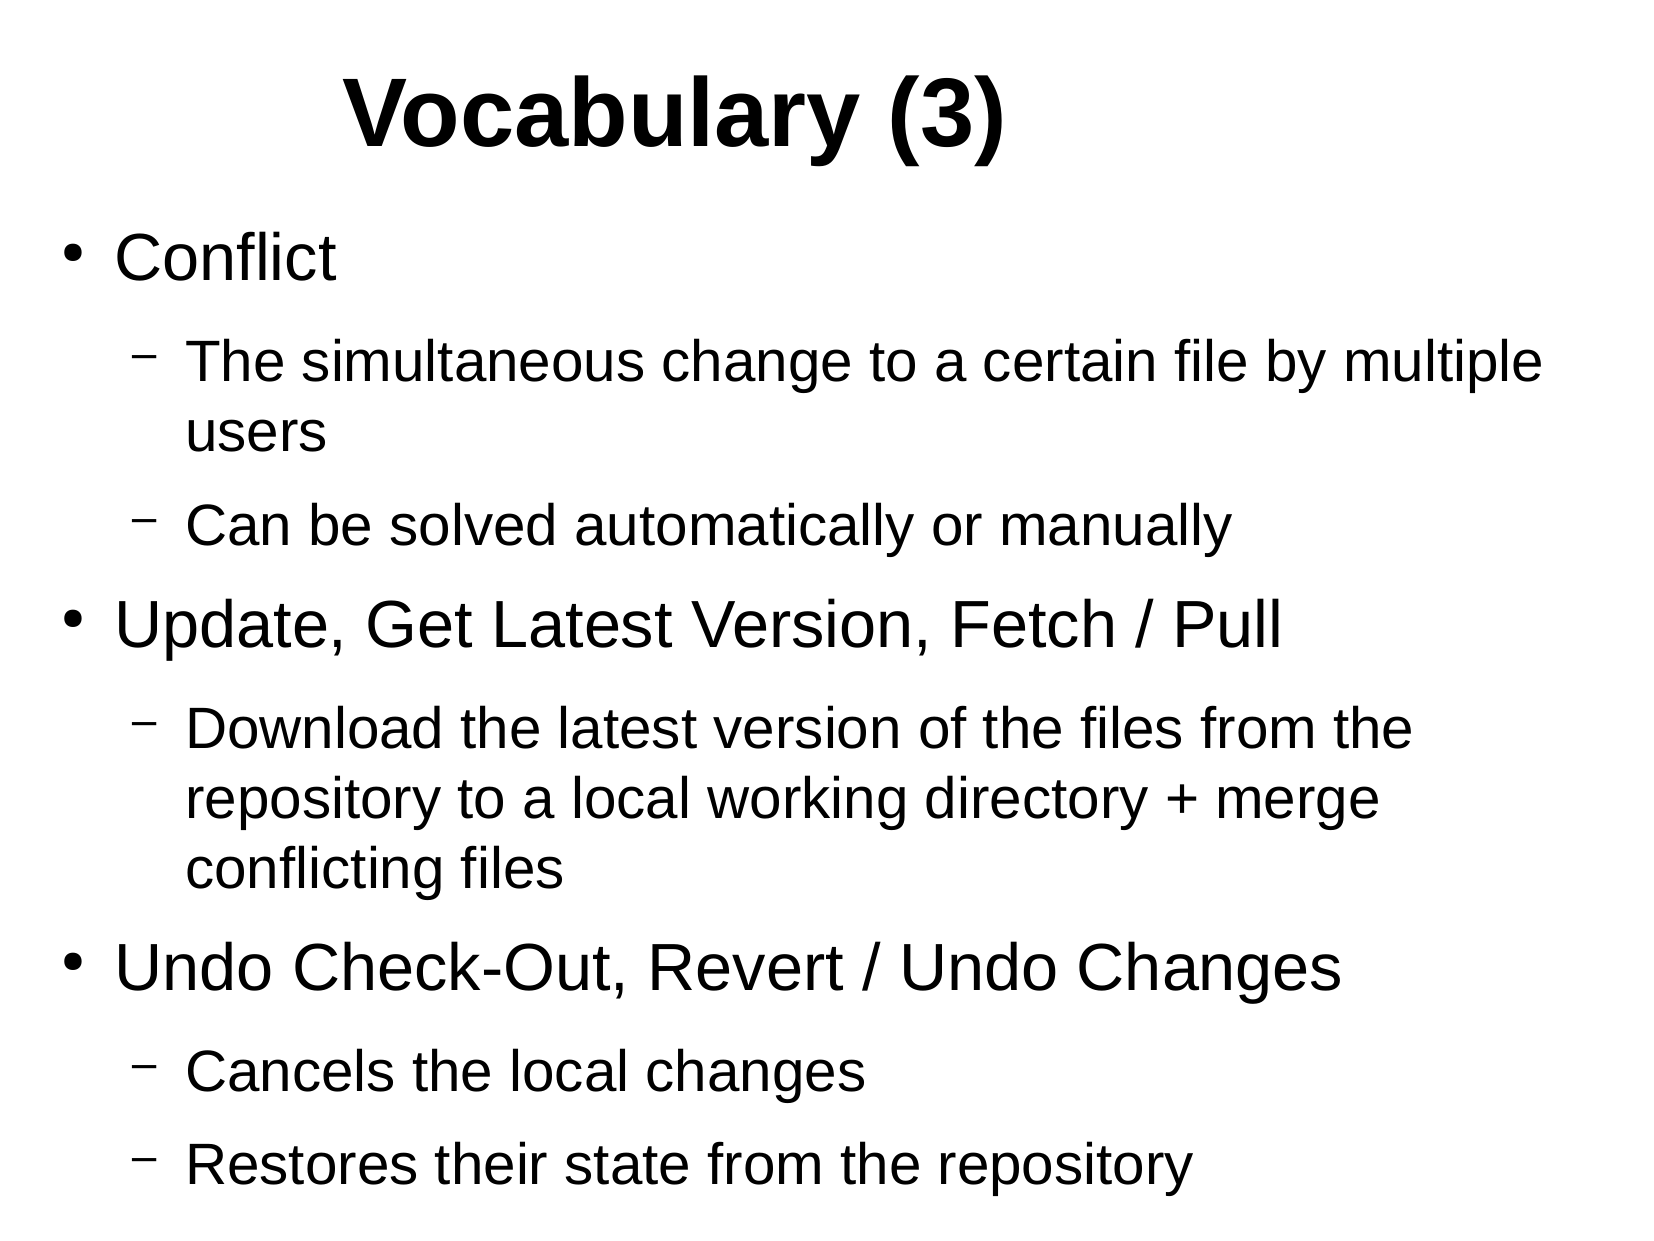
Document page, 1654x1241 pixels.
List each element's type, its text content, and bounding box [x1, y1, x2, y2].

title Vocabulary (3) [25, 7, 1325, 209]
list Conflict The simultaneous change to a certain file by multiple users Can be solved automatically or manually Update, Get Latest Version, Fetch / Pull Download the latest version of the files from the repository to a local working directory + merge conflicting files Undo Check-Out, Revert / Undo Changes Cancels the local changes Restores their state from the repository [25, 208, 1628, 1216]
